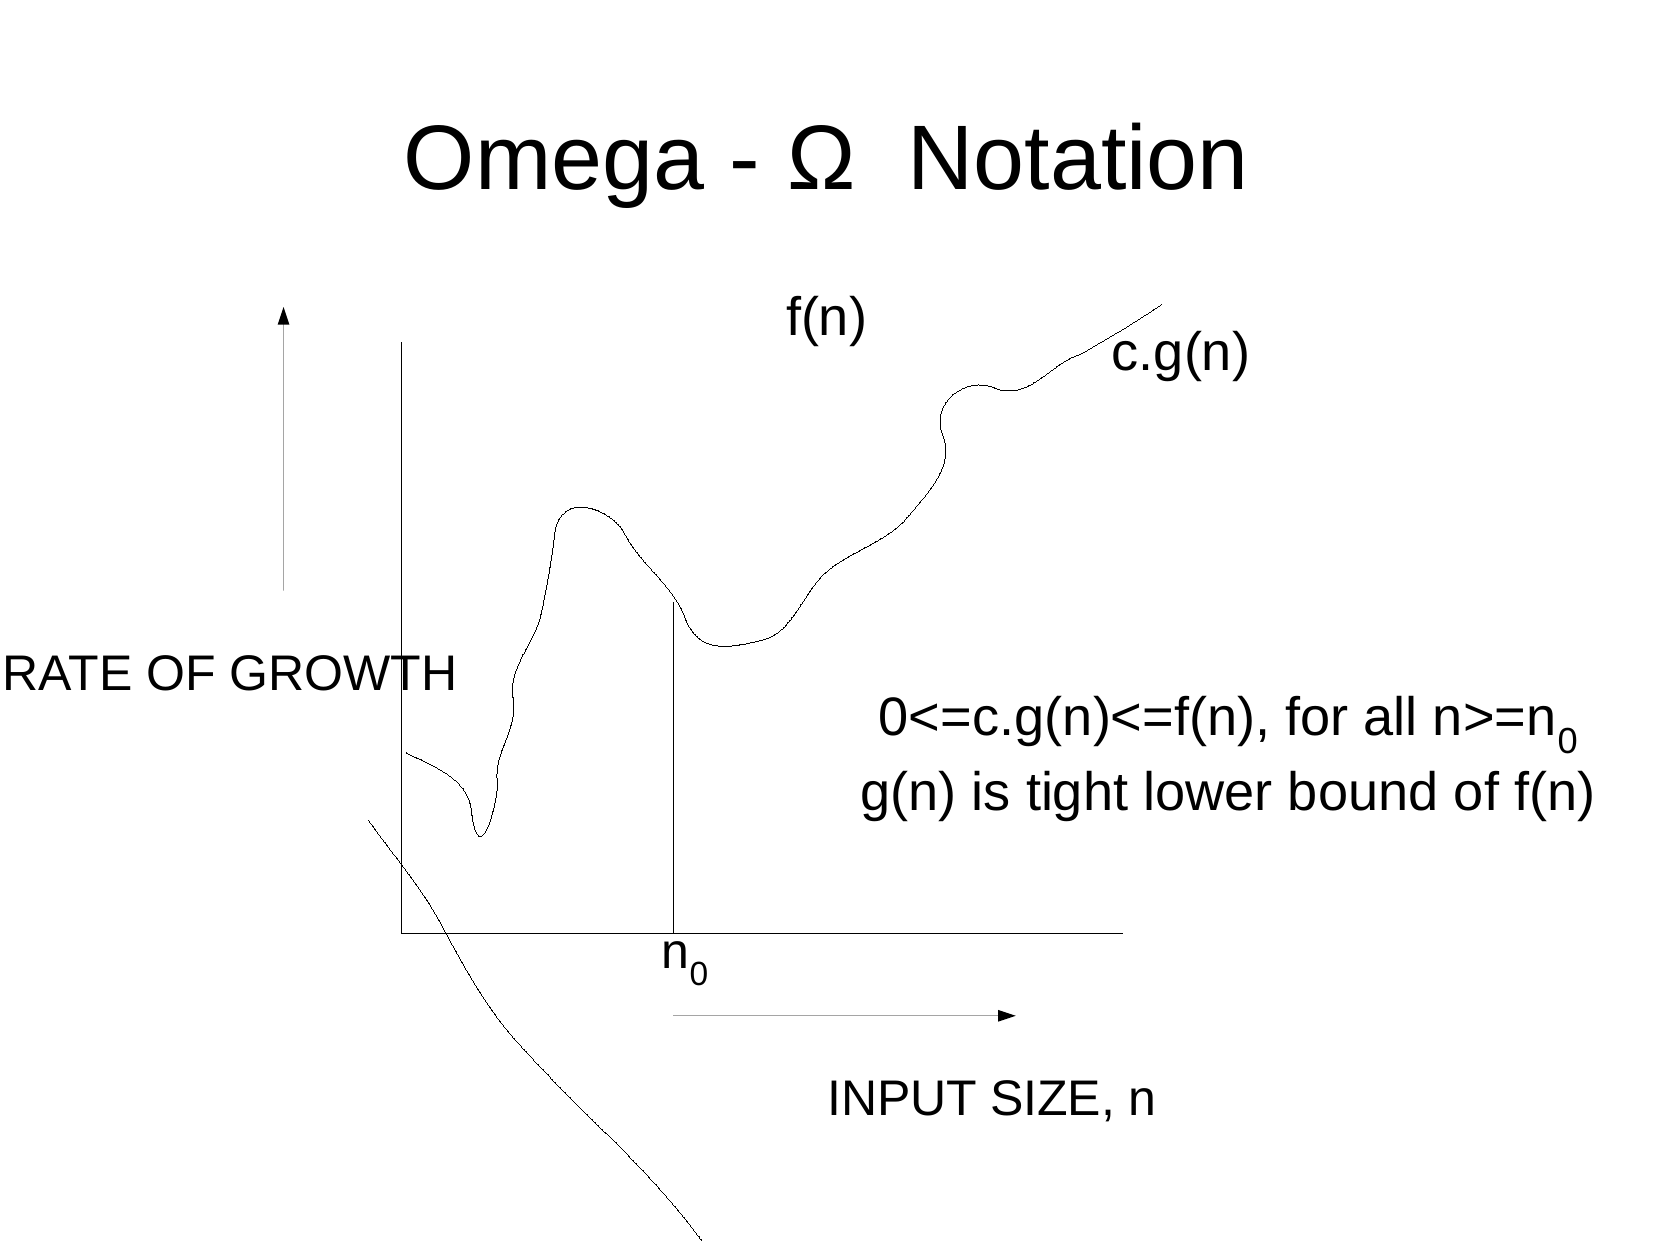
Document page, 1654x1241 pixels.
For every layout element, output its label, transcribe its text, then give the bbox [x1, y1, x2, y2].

title Omega - Ω Notation [82, 49, 1571, 257]
text_box INPUT SIZE, n [779, 1062, 1205, 1135]
text_box n0 [608, 916, 762, 1000]
text_box 0<=c.g(n)<=f(n), for all n>=n0 g(n) is tight lower bound of f(n) [838, 679, 1619, 889]
text_box RATE OF GROWTH [82, 637, 378, 766]
text_box c.g(n) [992, 314, 1371, 391]
text_box f(n) [637, 278, 1016, 355]
